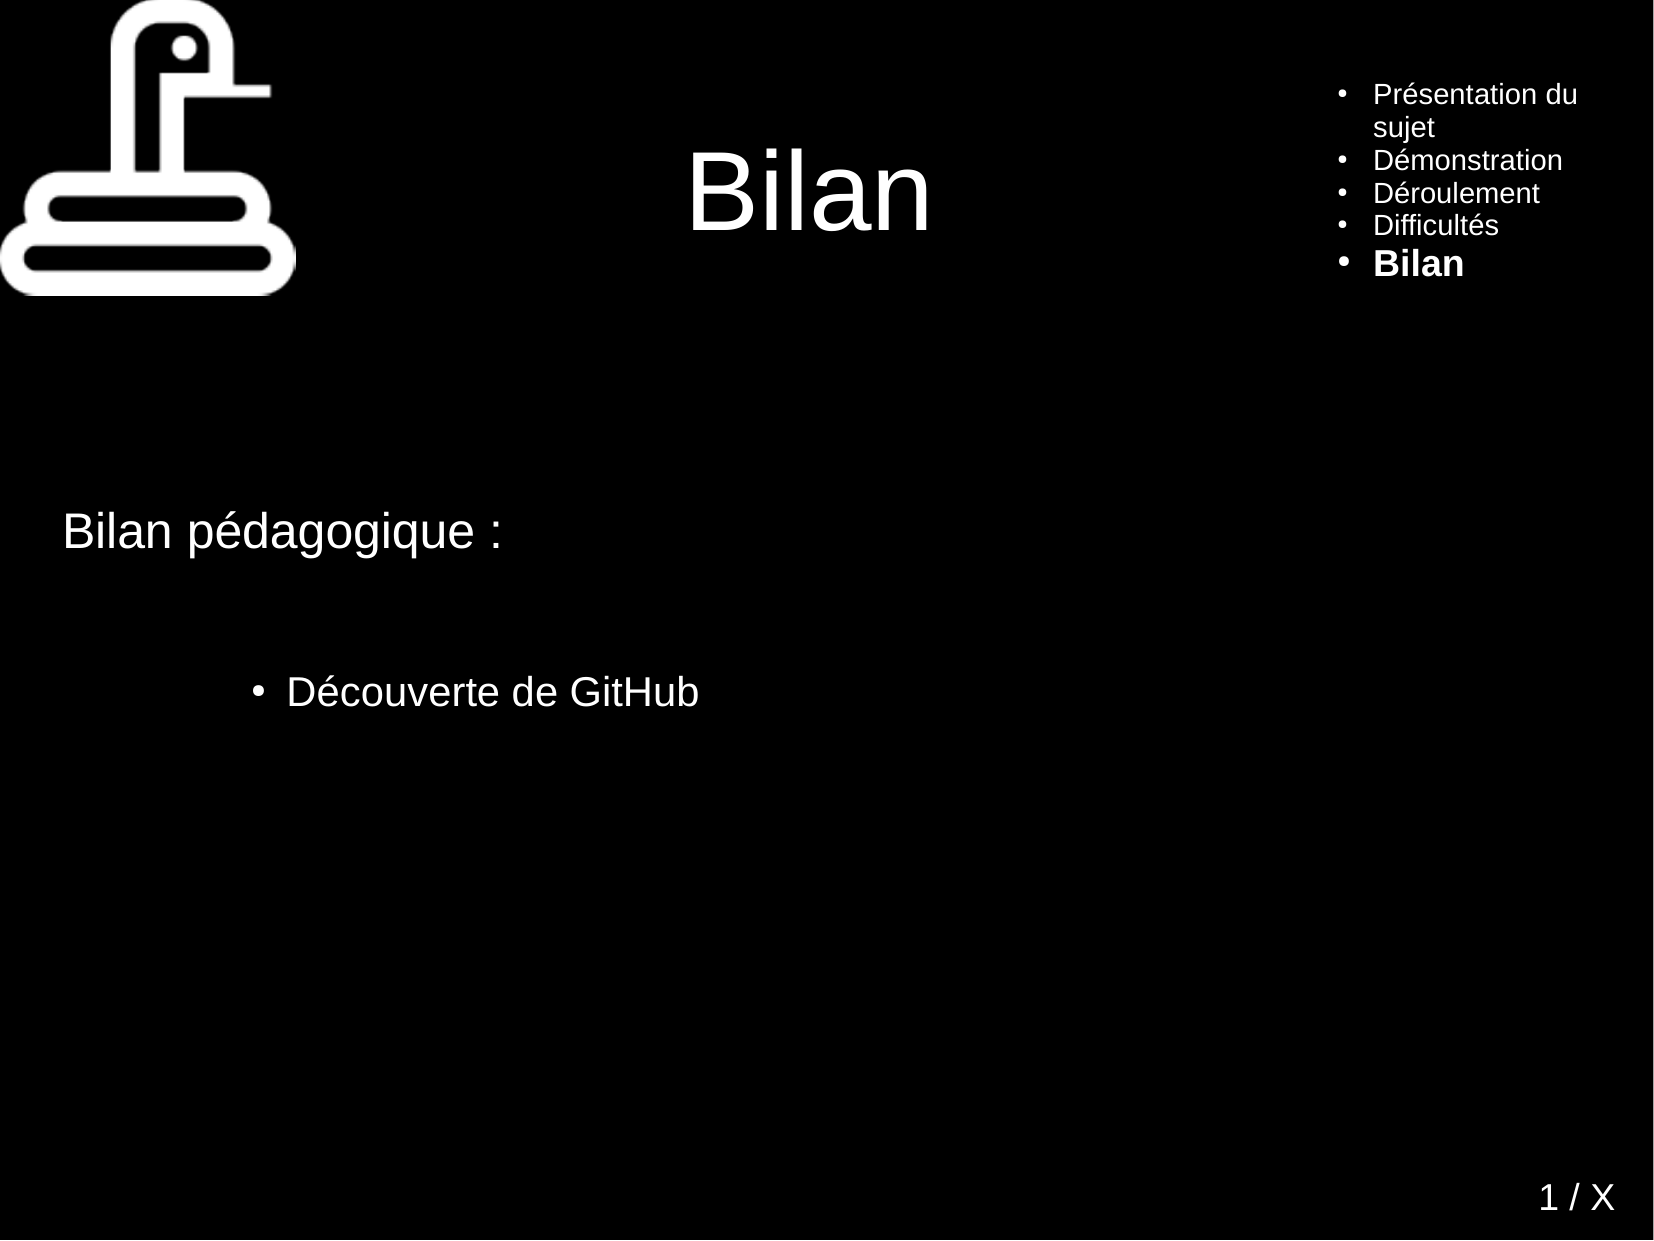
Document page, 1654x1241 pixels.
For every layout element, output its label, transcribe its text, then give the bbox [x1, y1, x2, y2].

title Bilan [295, 88, 1323, 296]
text_box Découverte de GitHub [236, 661, 1134, 797]
text_box Bilan pédagogique : [47, 496, 626, 623]
picture [0, 0, 296, 296]
text_box Présentation du sujet Démonstration Déroulement Difficultés Bilan [1322, 70, 1654, 334]
text_box 1 / X [1523, 1169, 1654, 1241]
